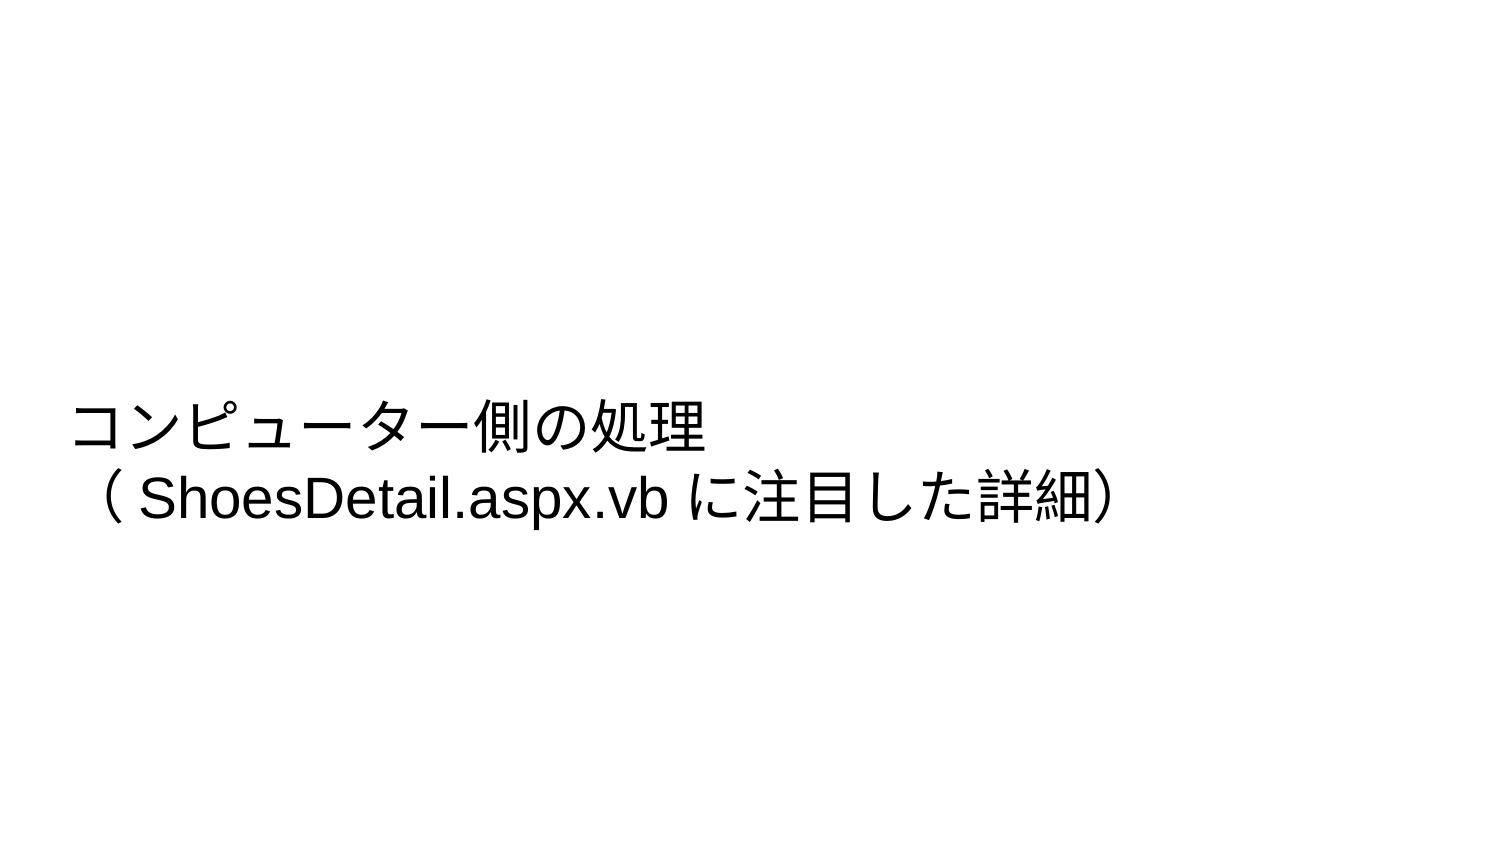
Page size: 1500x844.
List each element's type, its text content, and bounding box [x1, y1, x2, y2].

title コンピューター側の処理 （ShoesDetail.aspx.vbに注目した詳細） [51, 374, 1449, 469]
